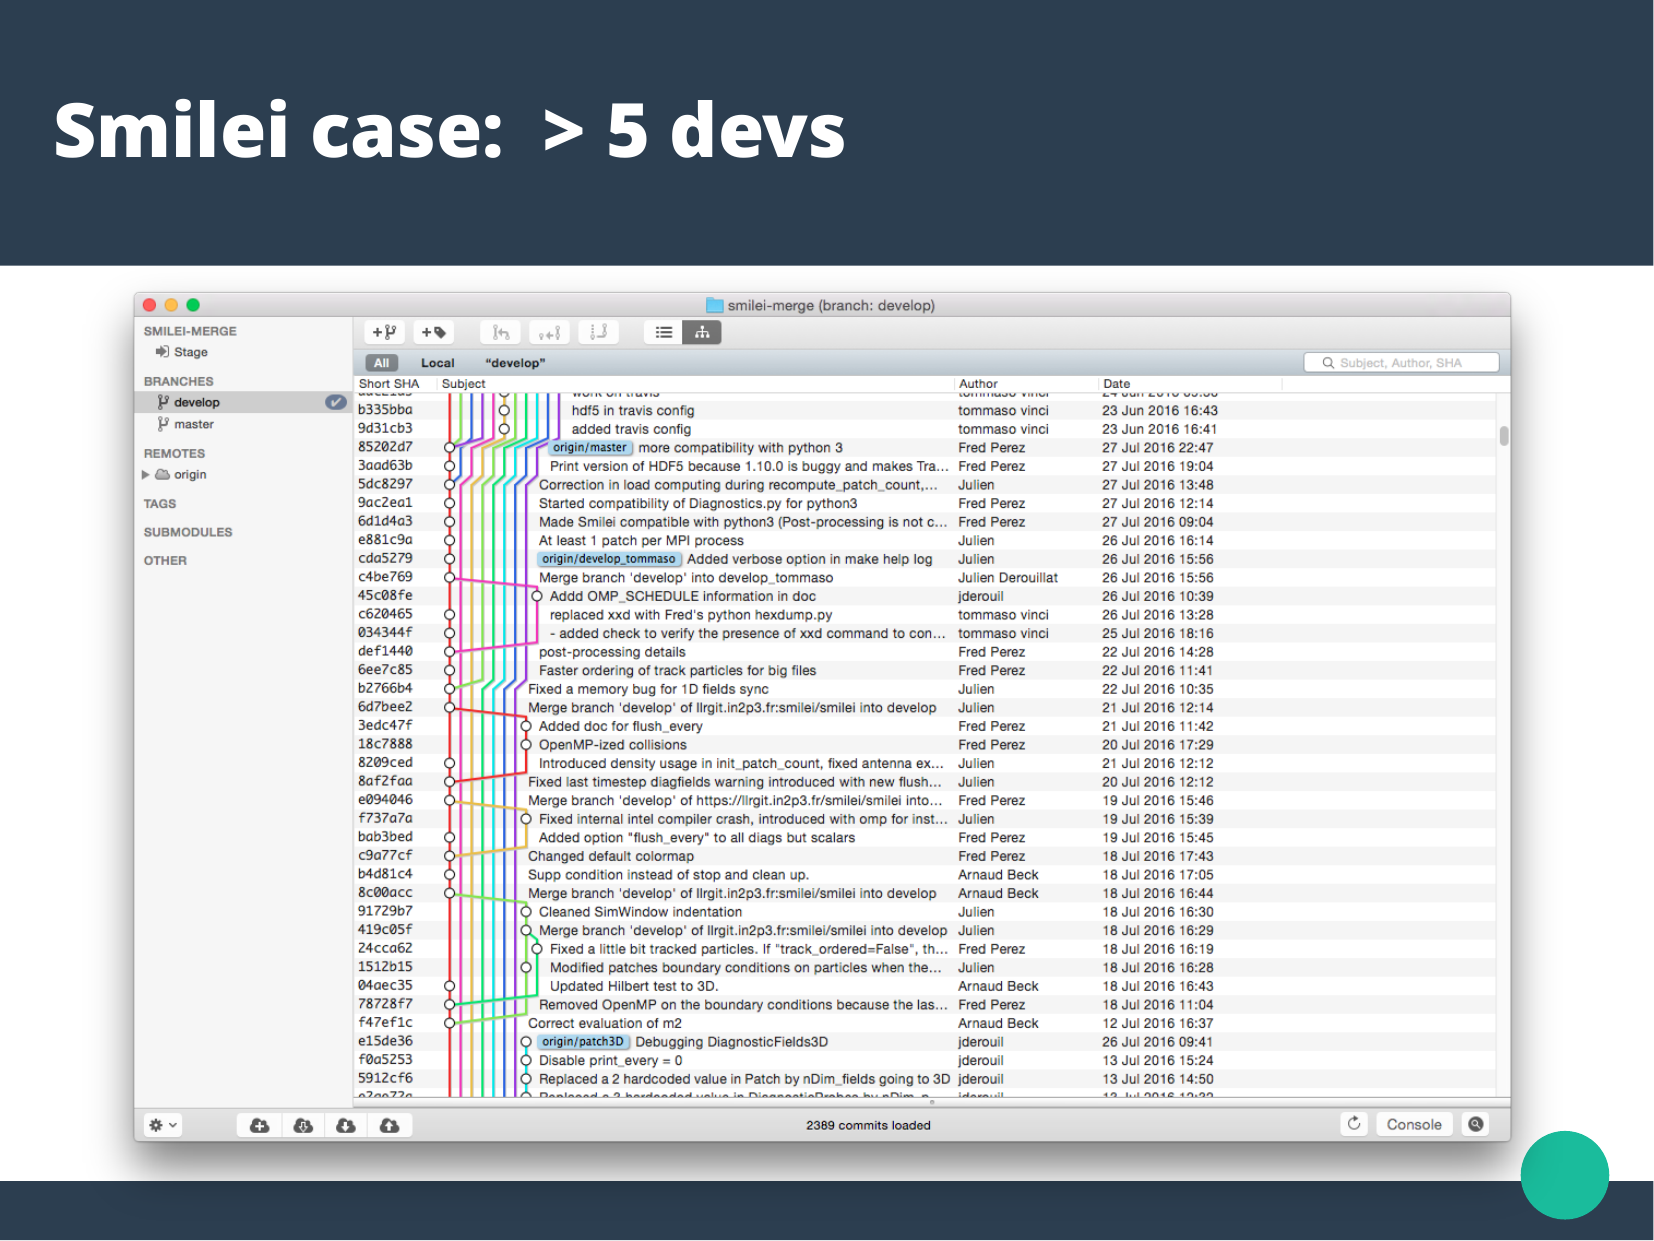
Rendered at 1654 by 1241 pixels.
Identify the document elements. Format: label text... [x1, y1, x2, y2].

picture [73, 258, 1572, 1229]
title Smilei case: > 5 devs [53, 49, 1589, 207]
